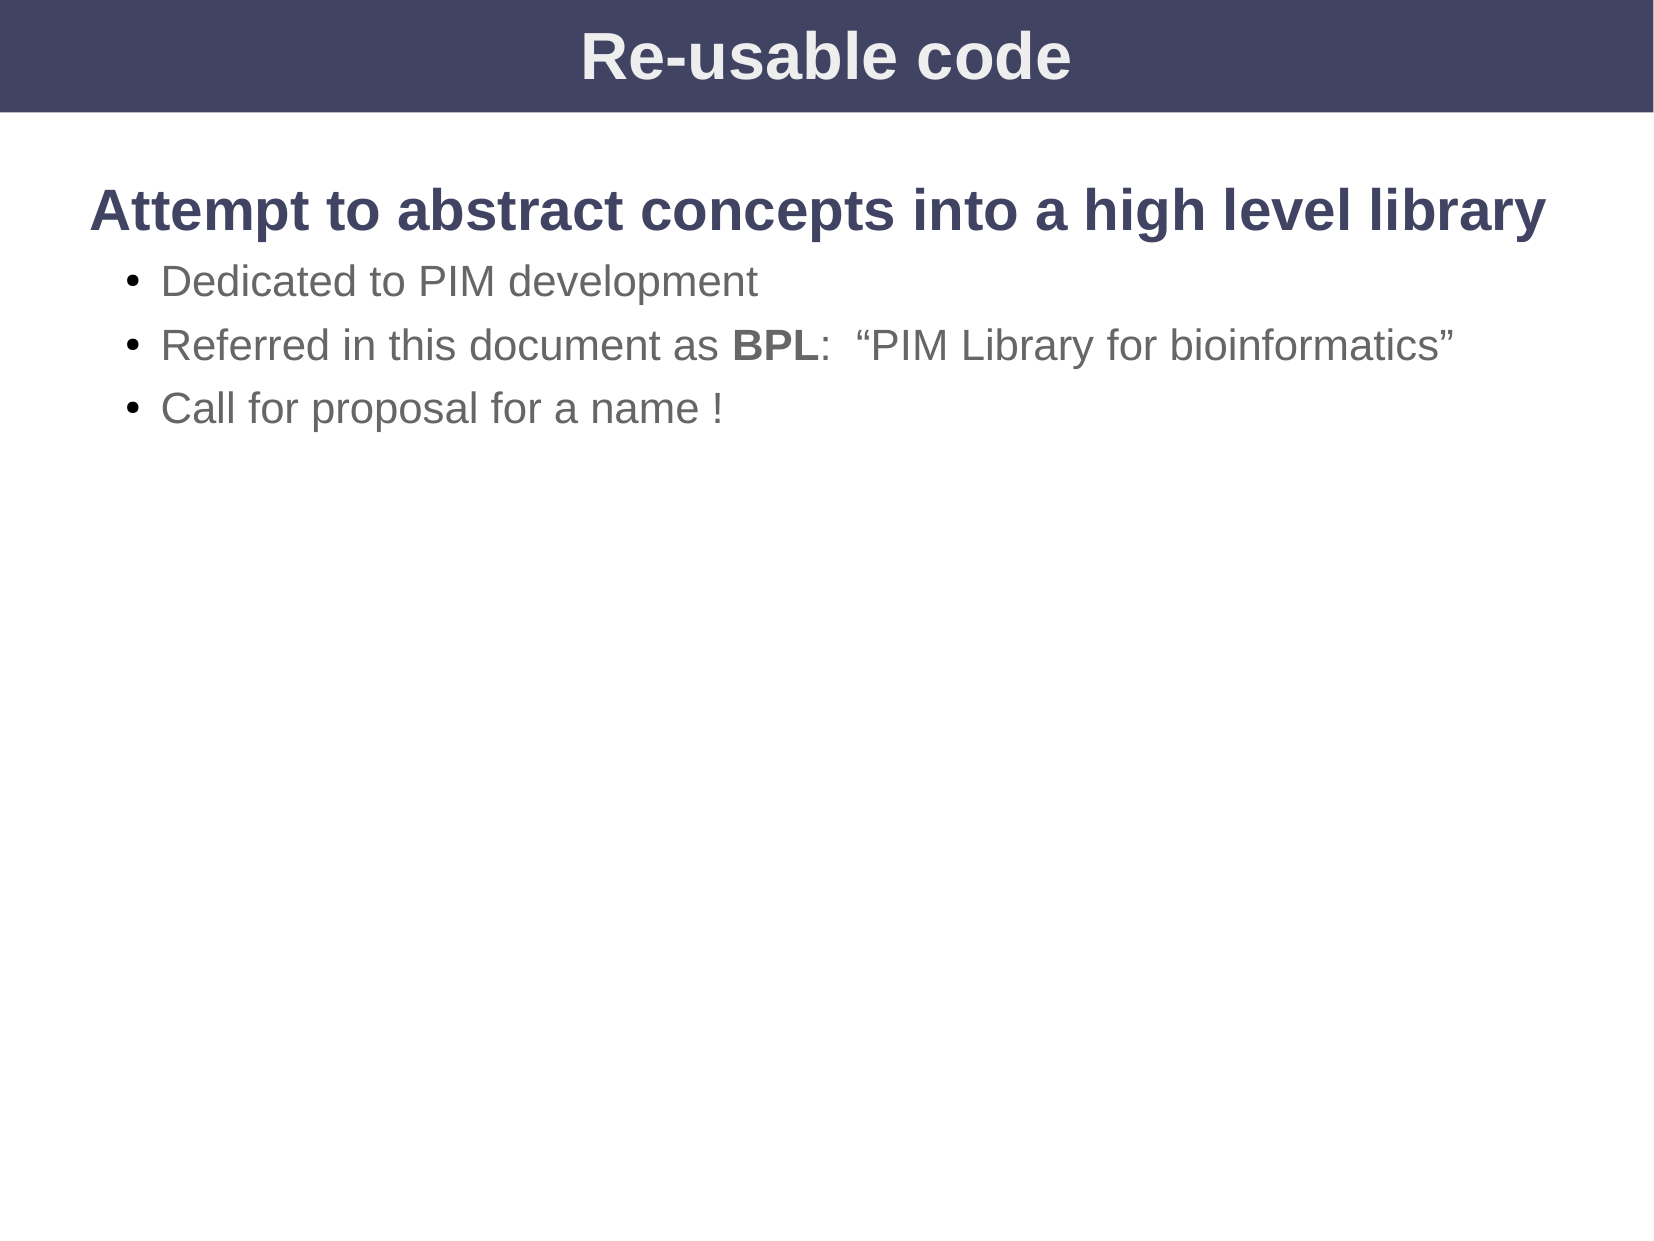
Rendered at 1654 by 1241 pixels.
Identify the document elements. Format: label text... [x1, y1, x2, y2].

text_box Re-usable code [0, 0, 1654, 113]
text_box Attempt to abstract concepts into a high level library Dedicated to PIM development Referred in this document as BPL: “PIM Library for bioinformatics” Call for proposal for a name ! [75, 169, 1613, 669]
